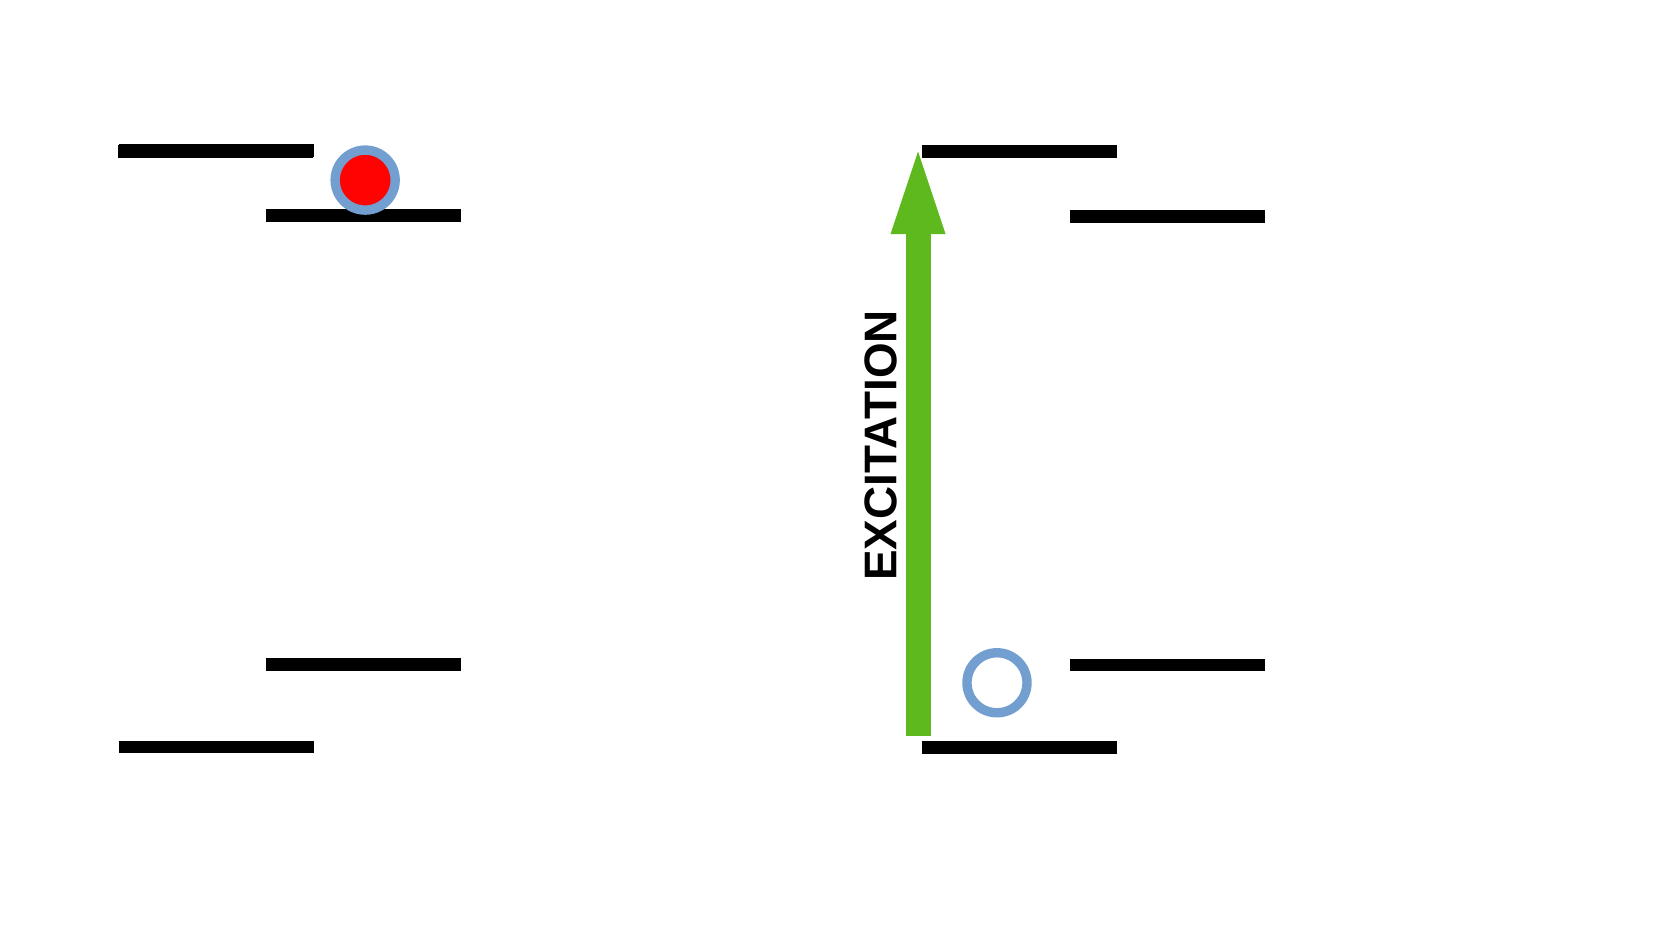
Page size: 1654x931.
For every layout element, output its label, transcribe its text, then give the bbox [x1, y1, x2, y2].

text_box EXCITATION [847, 190, 914, 701]
text_box [335, 150, 396, 211]
